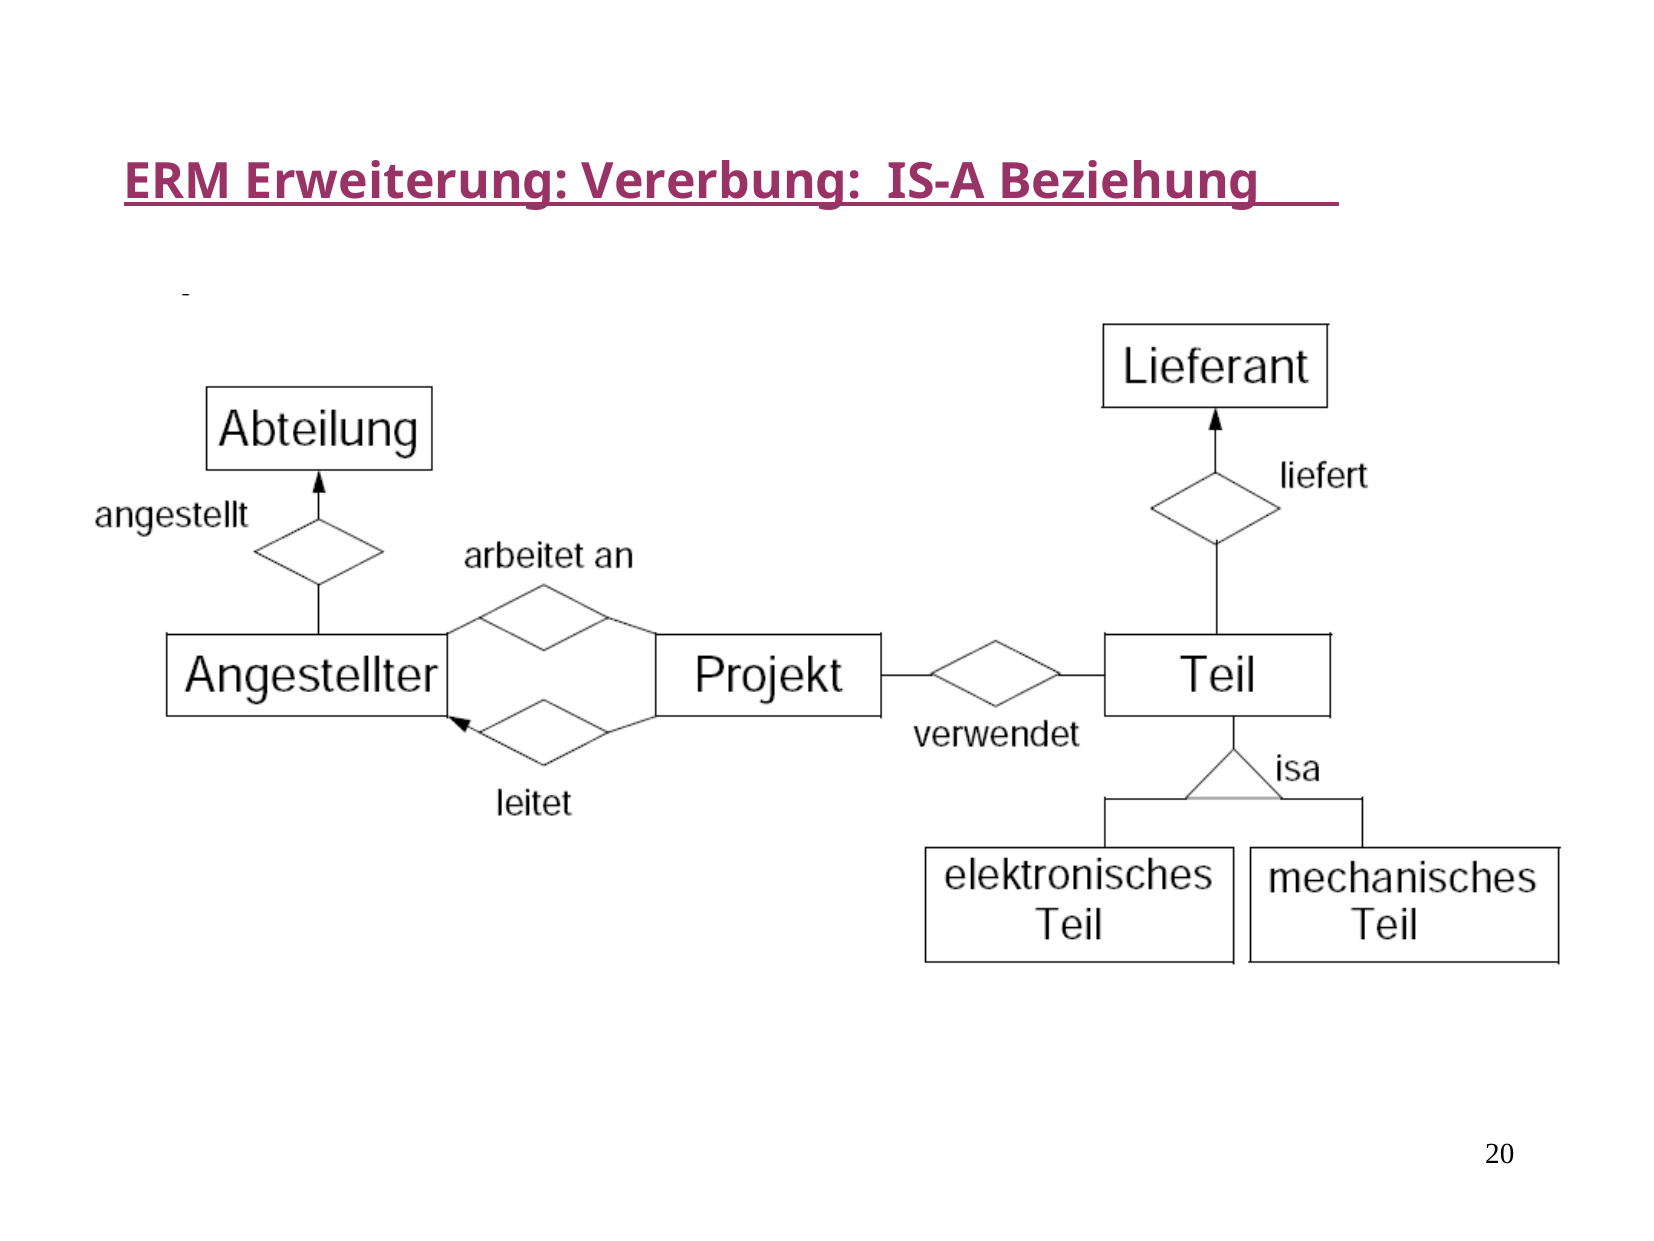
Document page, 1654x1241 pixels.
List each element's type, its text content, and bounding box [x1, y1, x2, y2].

picture [85, 294, 1575, 985]
title ERM Erweiterung: Vererbung: IS-A Beziehung [124, 117, 1530, 241]
